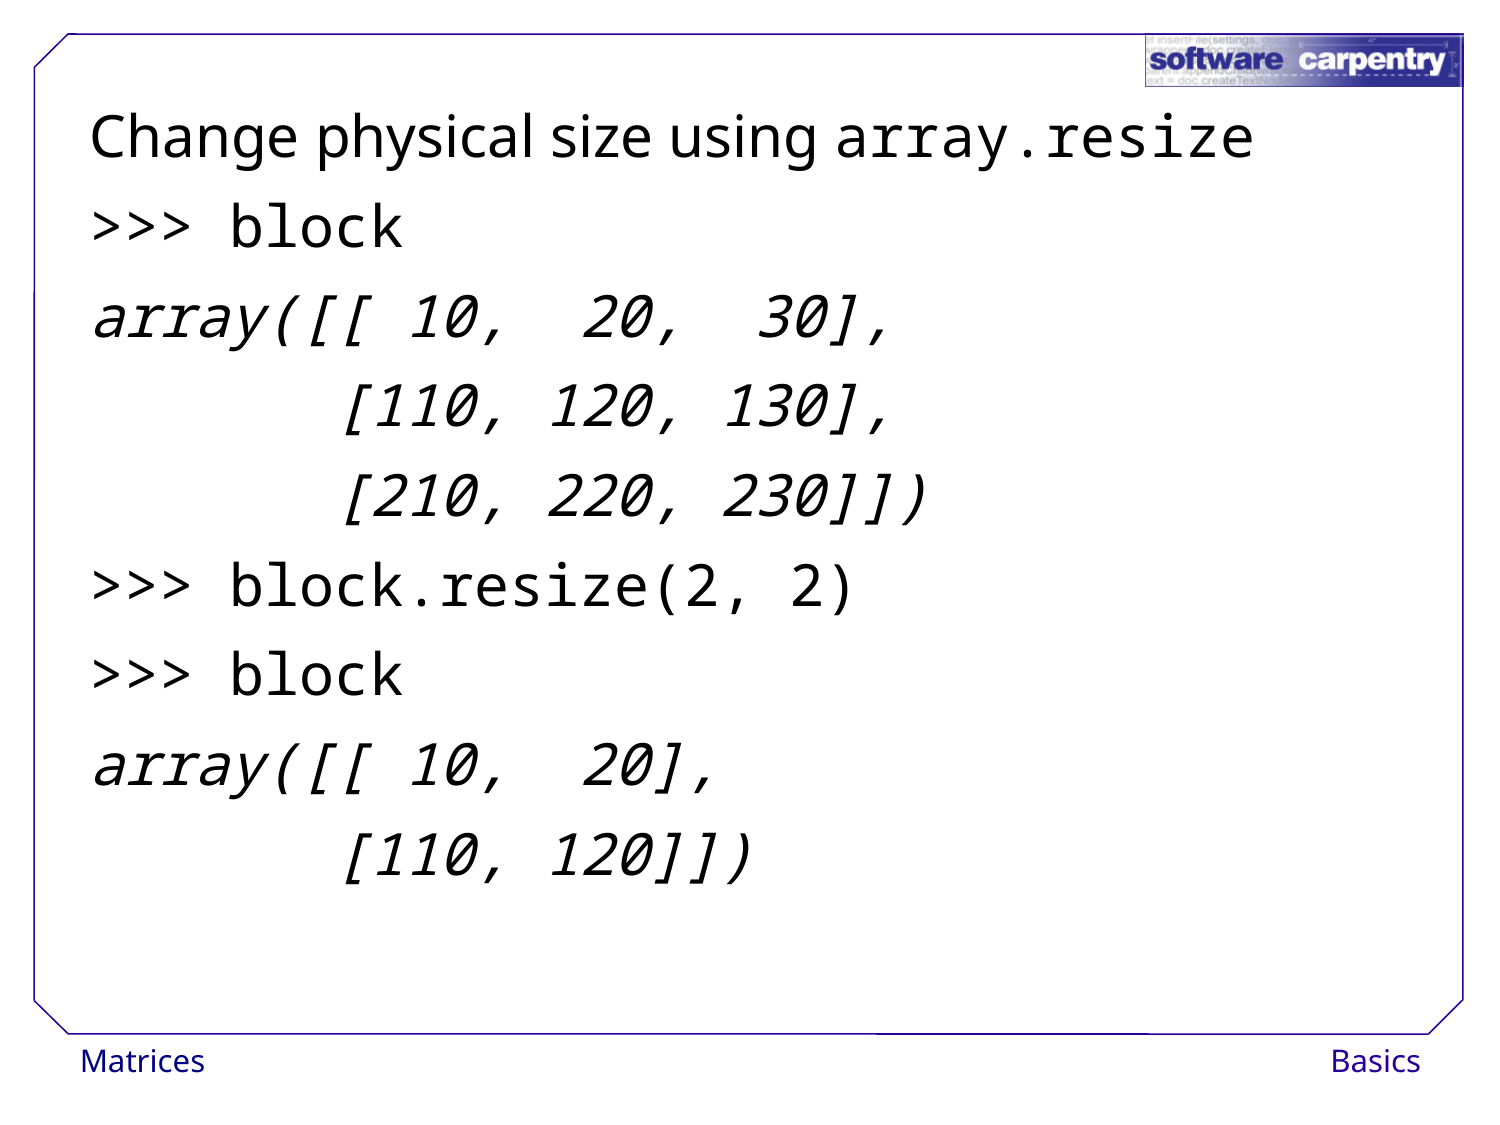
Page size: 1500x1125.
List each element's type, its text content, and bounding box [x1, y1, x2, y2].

list Change physical size using array.resize >>> block array([[ 10, 20, 30], [110, 120, 130], [210, 220, 230]]) >>> block.resize(2, 2) >>> block array([[ 10, 20], [110, 120]]) [75, 99, 1426, 1013]
picture [1145, 33, 1464, 87]
